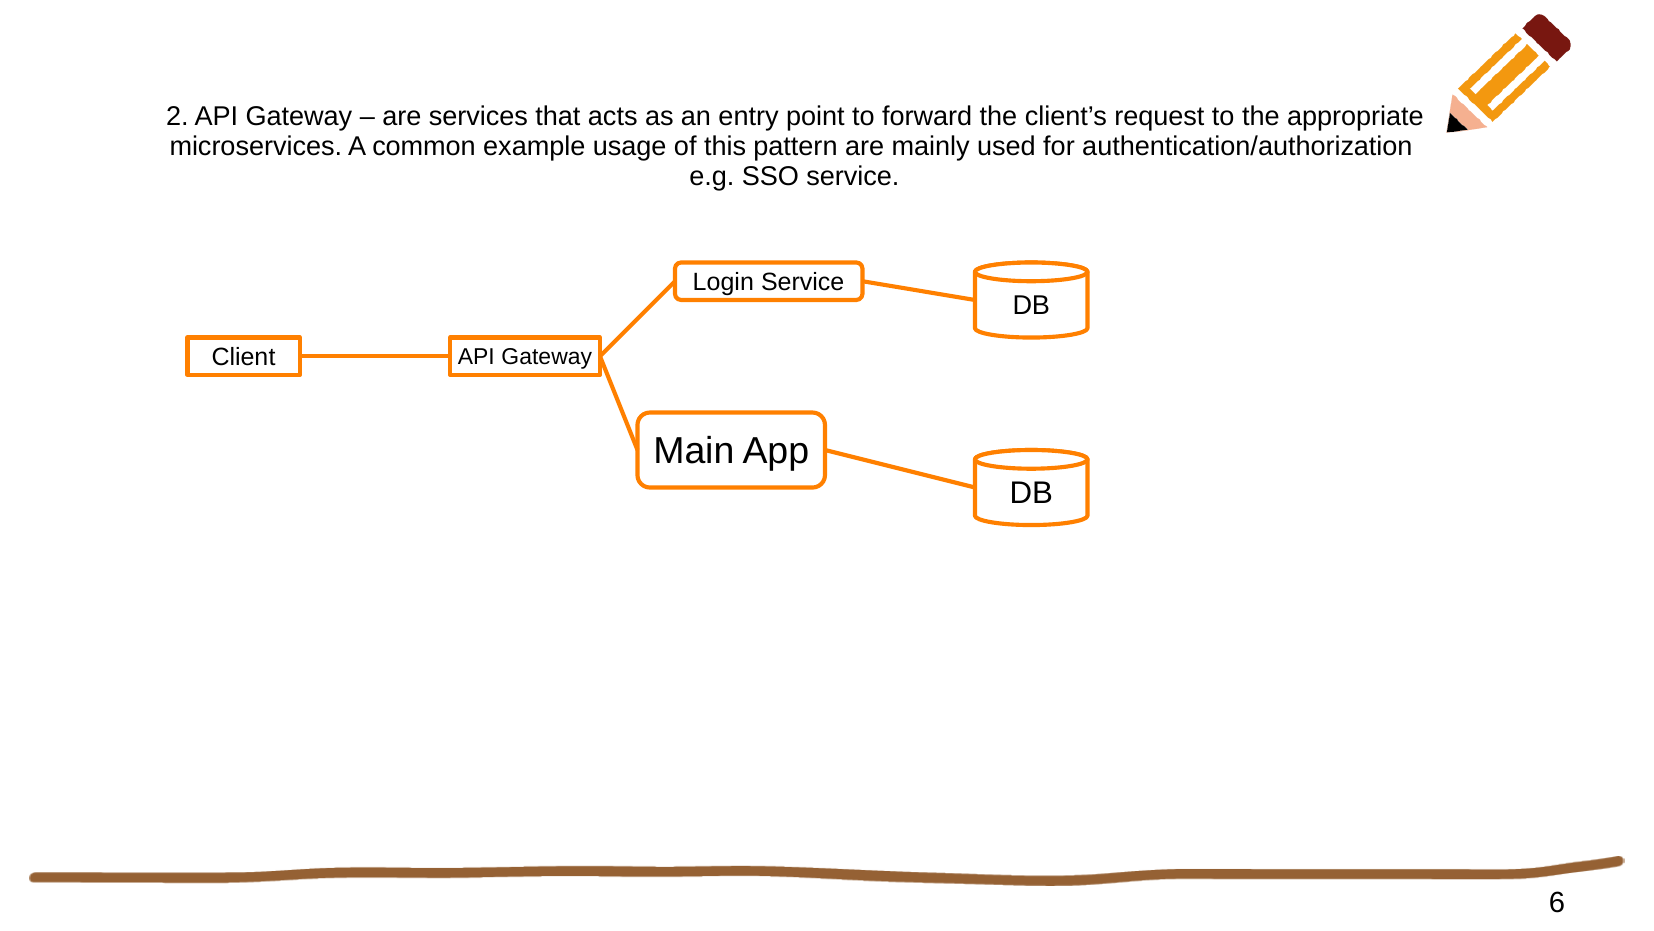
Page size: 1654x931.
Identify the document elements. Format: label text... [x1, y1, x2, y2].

picture [1446, 14, 1571, 133]
text_box DB [974, 272, 1088, 338]
subtitle 2. API Gateway – are services that acts as an entry point to forward the client’s request to the appropriate microservices. A common example usage of this pattern are mainly used for authentication/authorization e.g. SSO service. [88, 29, 1501, 263]
text_box Client [187, 337, 300, 375]
text_box DB [974, 460, 1088, 526]
picture [29, 856, 1625, 886]
text_box Main App [637, 412, 826, 488]
text_box Login Service [674, 262, 863, 301]
text_box API Gateway [450, 337, 601, 375]
